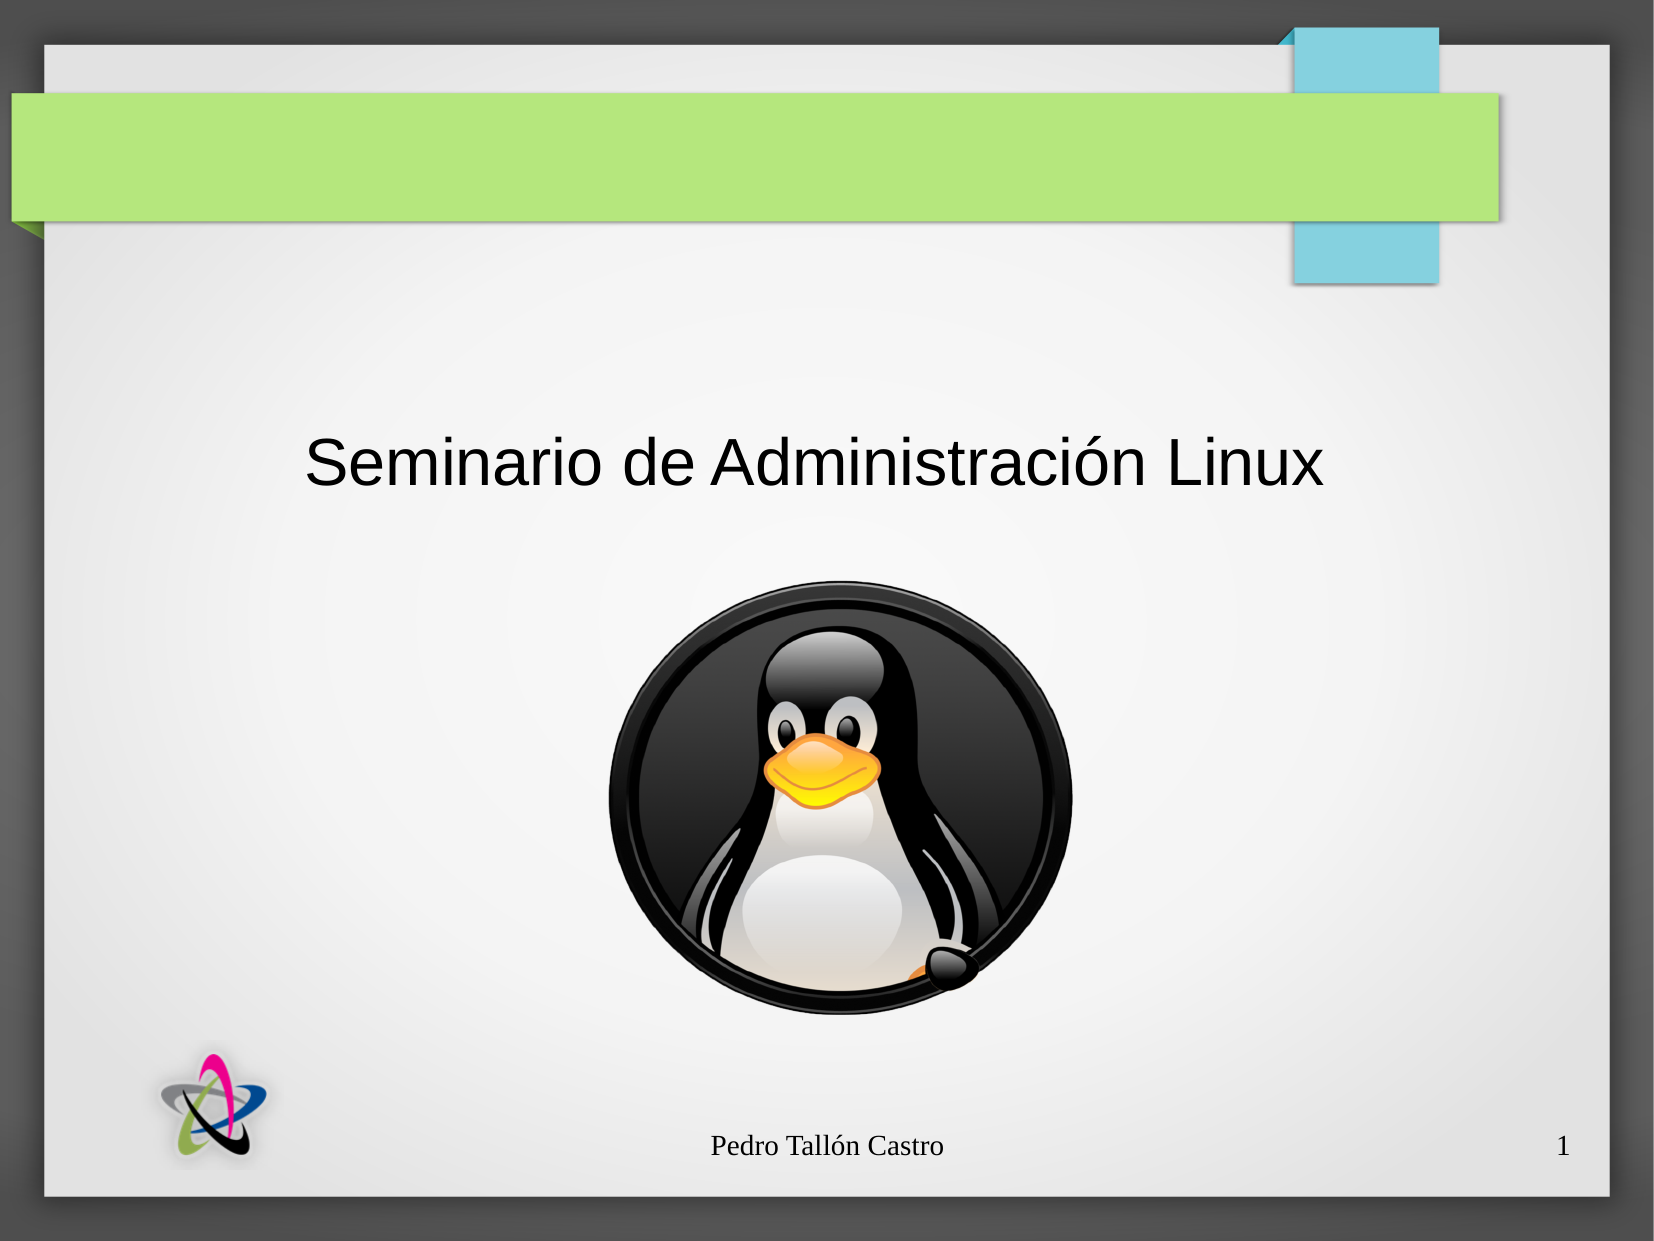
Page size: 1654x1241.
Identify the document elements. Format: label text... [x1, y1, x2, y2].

picture [0, 0, 1654, 1241]
subtitle Seminario de Administración Linux [224, 188, 1406, 737]
